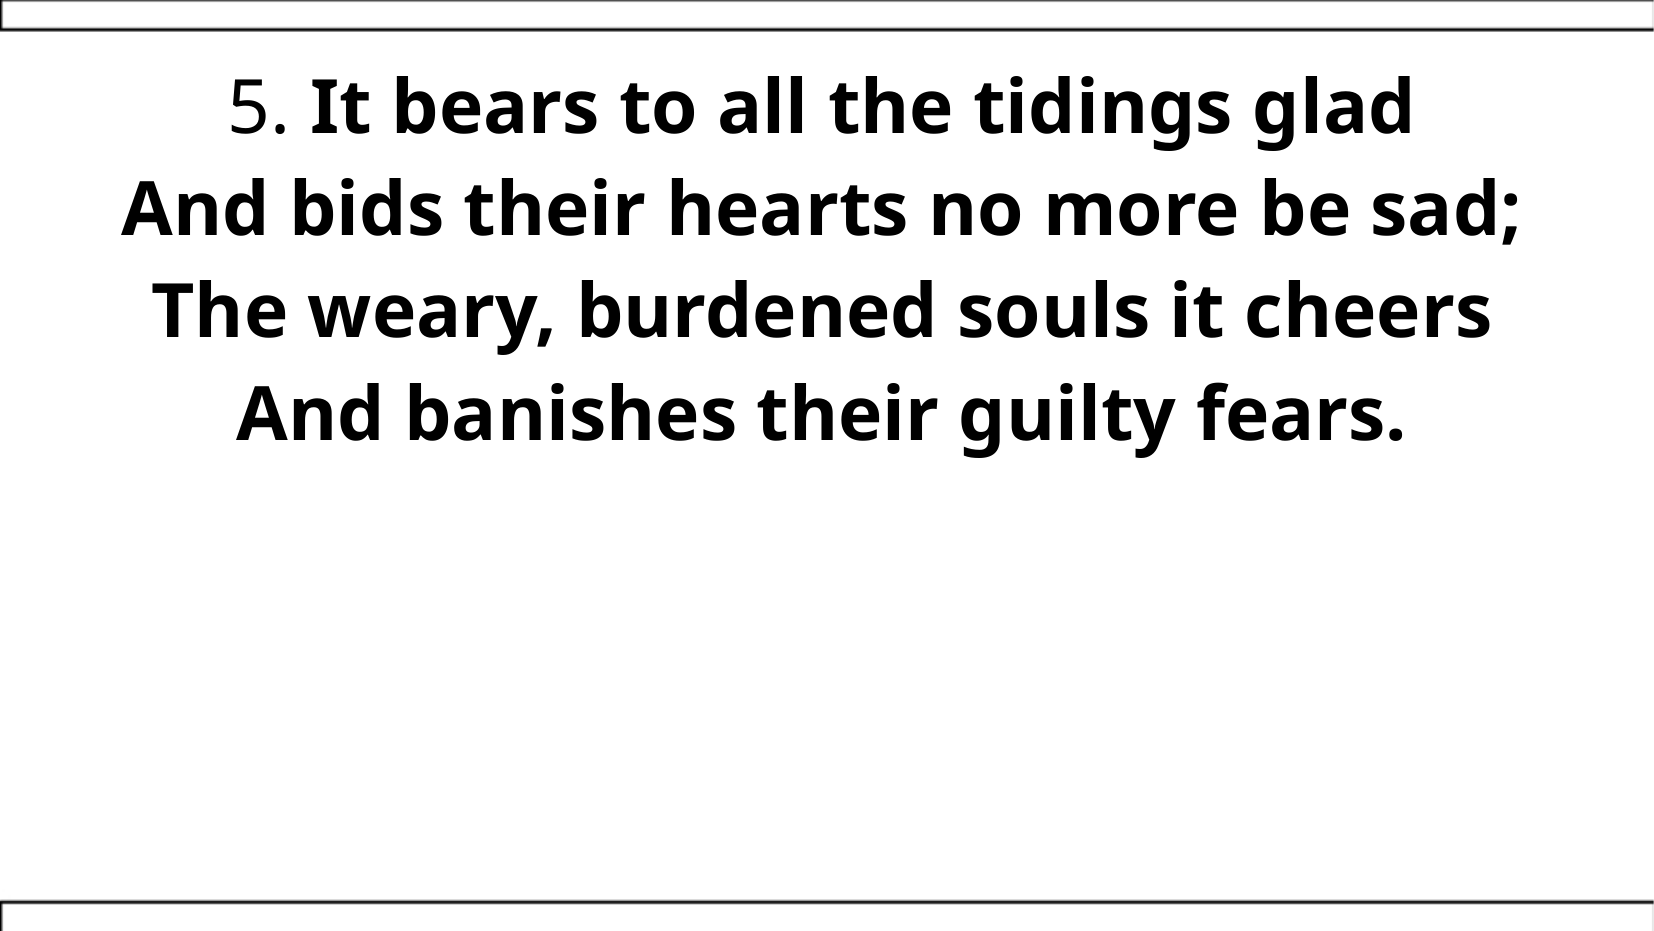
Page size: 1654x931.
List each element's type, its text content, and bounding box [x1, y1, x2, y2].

text_box 5. It bears to all the tidings glad And bids their hearts no more be sad; The weary, burdened souls it cheers And banishes their guilty fears. [72, 45, 1573, 460]
picture [0, 0, 1654, 931]
